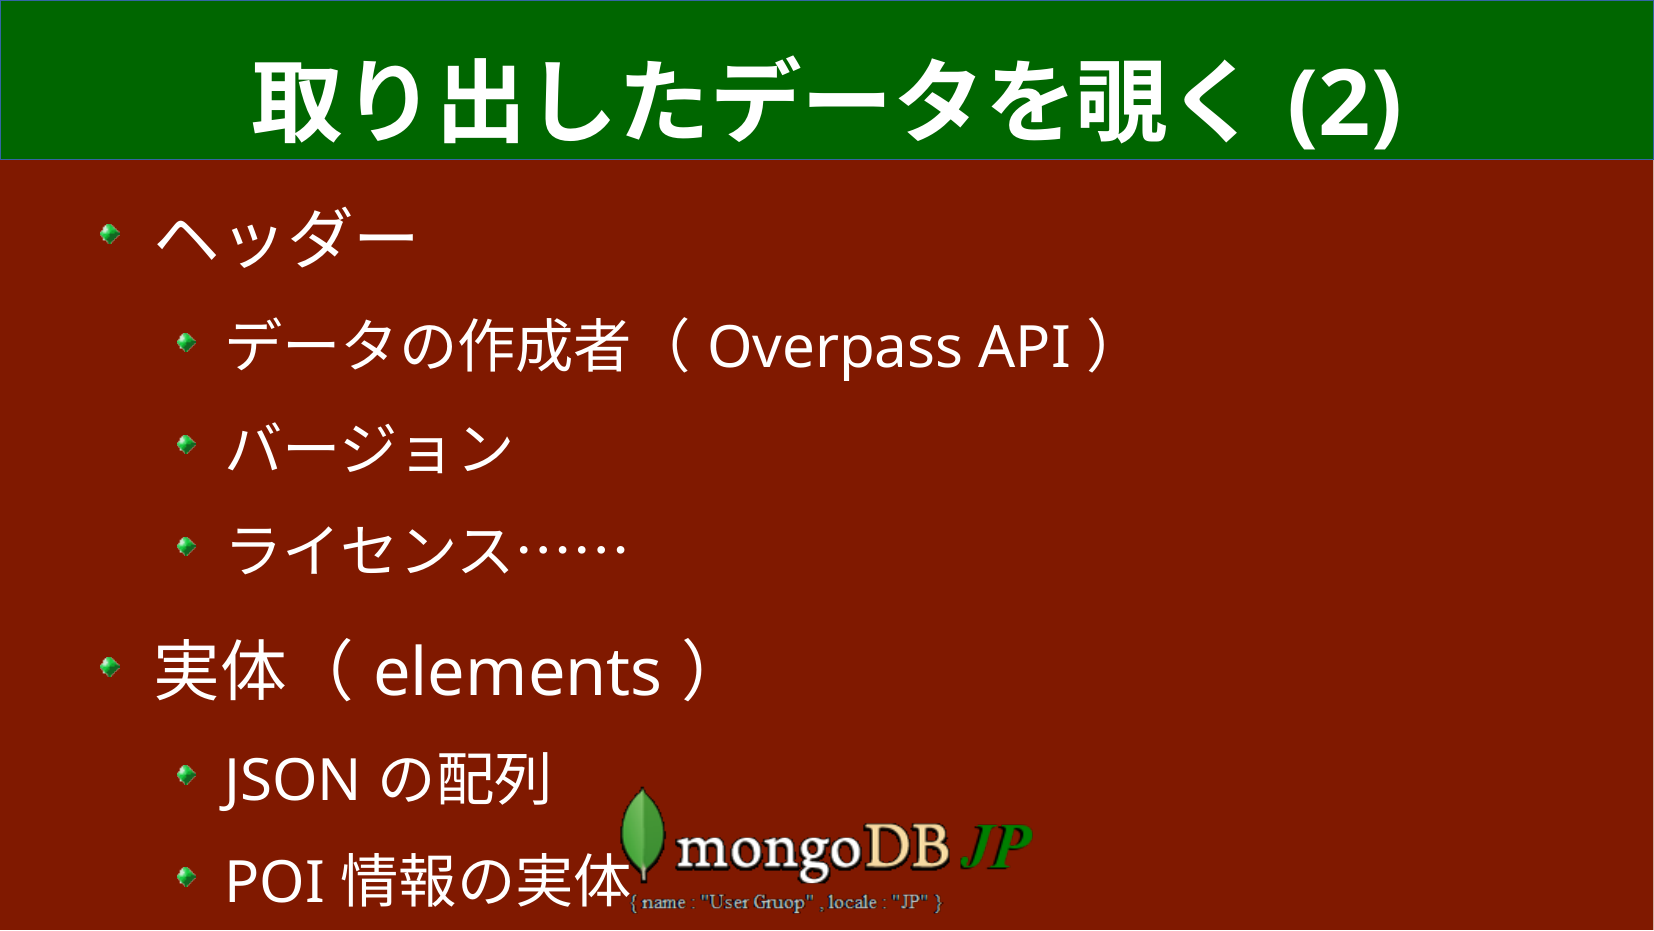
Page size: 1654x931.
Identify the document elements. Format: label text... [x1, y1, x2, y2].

picture [616, 793, 1047, 931]
picture [177, 867, 196, 887]
title 取り出したデータを覗く(2) [82, 37, 1571, 156]
list ヘッダー データの作成者（Overpass API） バージョン ライセンス…… 実体（elements） JSONの配列 POI情報の実体 [82, 185, 1571, 793]
